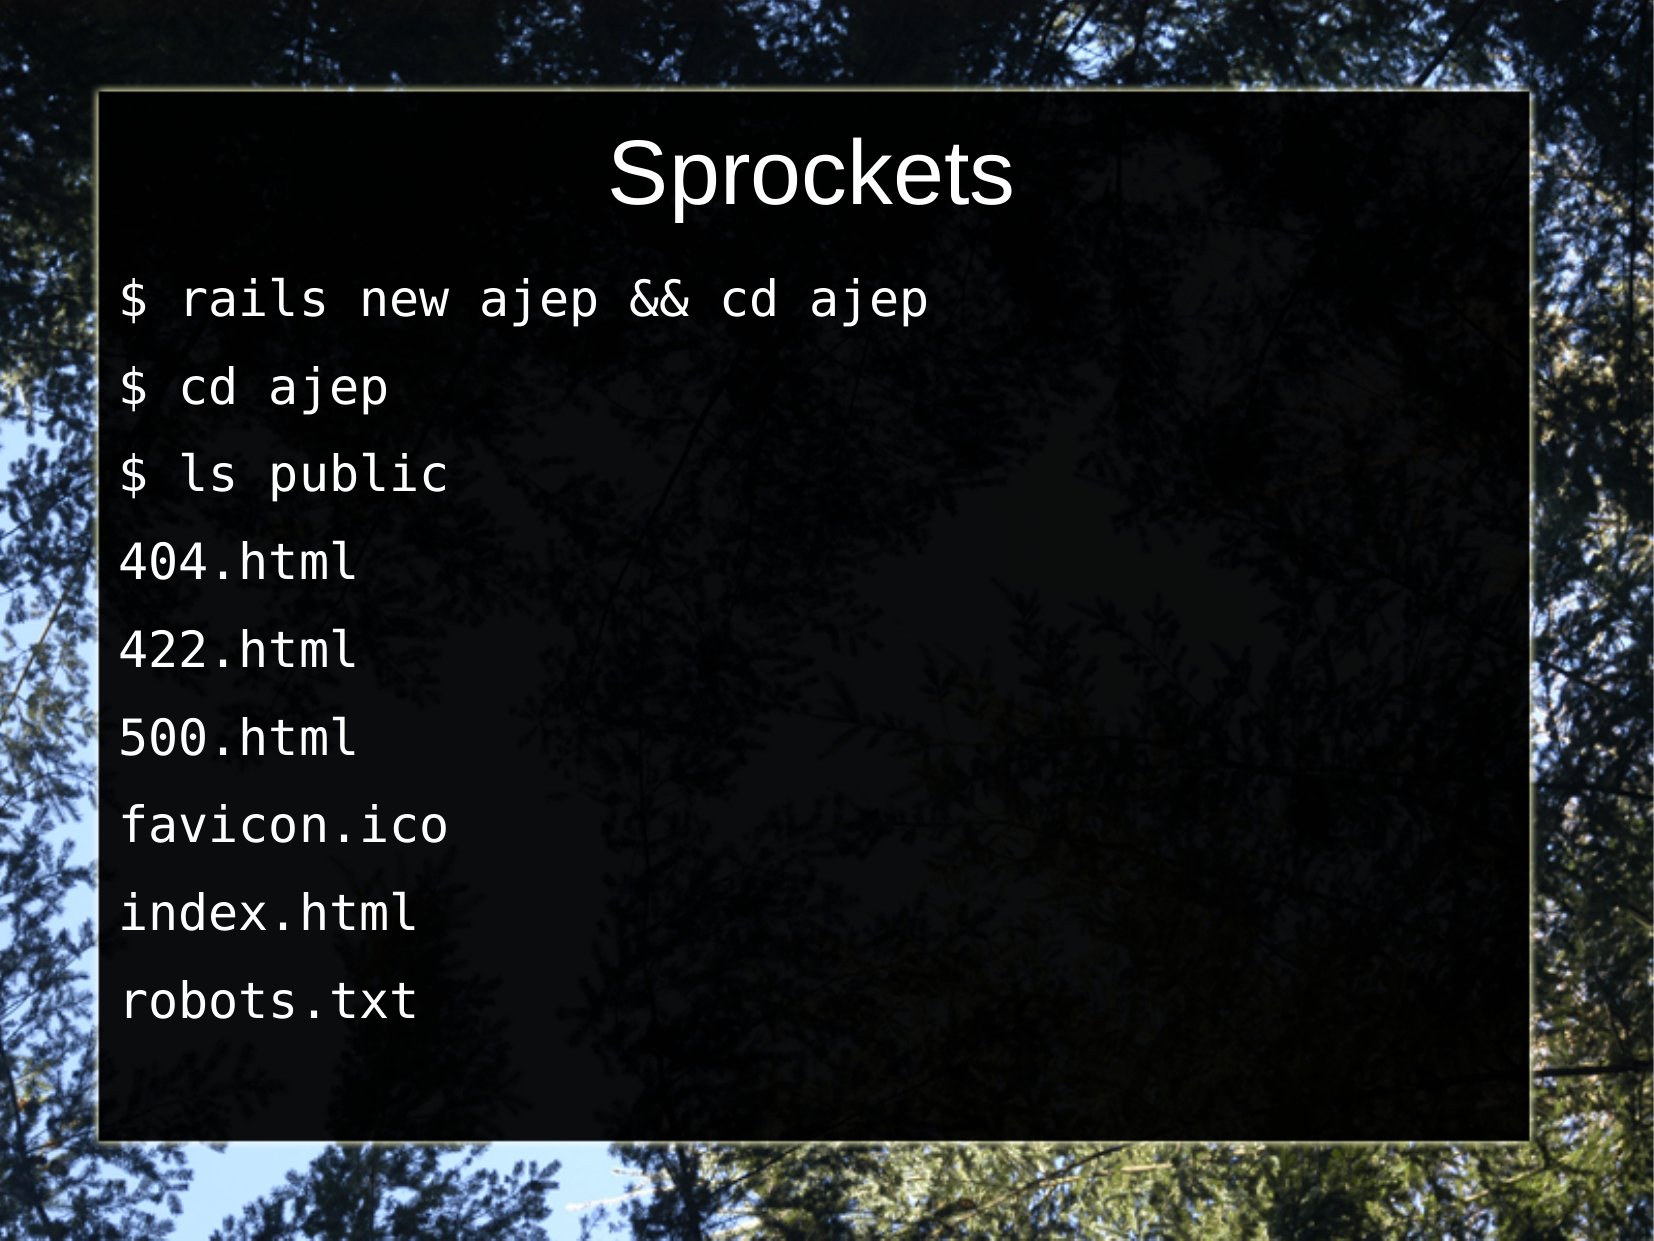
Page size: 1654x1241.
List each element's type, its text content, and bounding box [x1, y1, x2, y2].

picture [0, 0, 1654, 1241]
list $ rails new ajep && cd ajep $ cd ajep $ ls public 404.html 422.html 500.html favicon.ico index.html robots.txt [119, 270, 1501, 1118]
title Sprockets [88, 88, 1536, 257]
